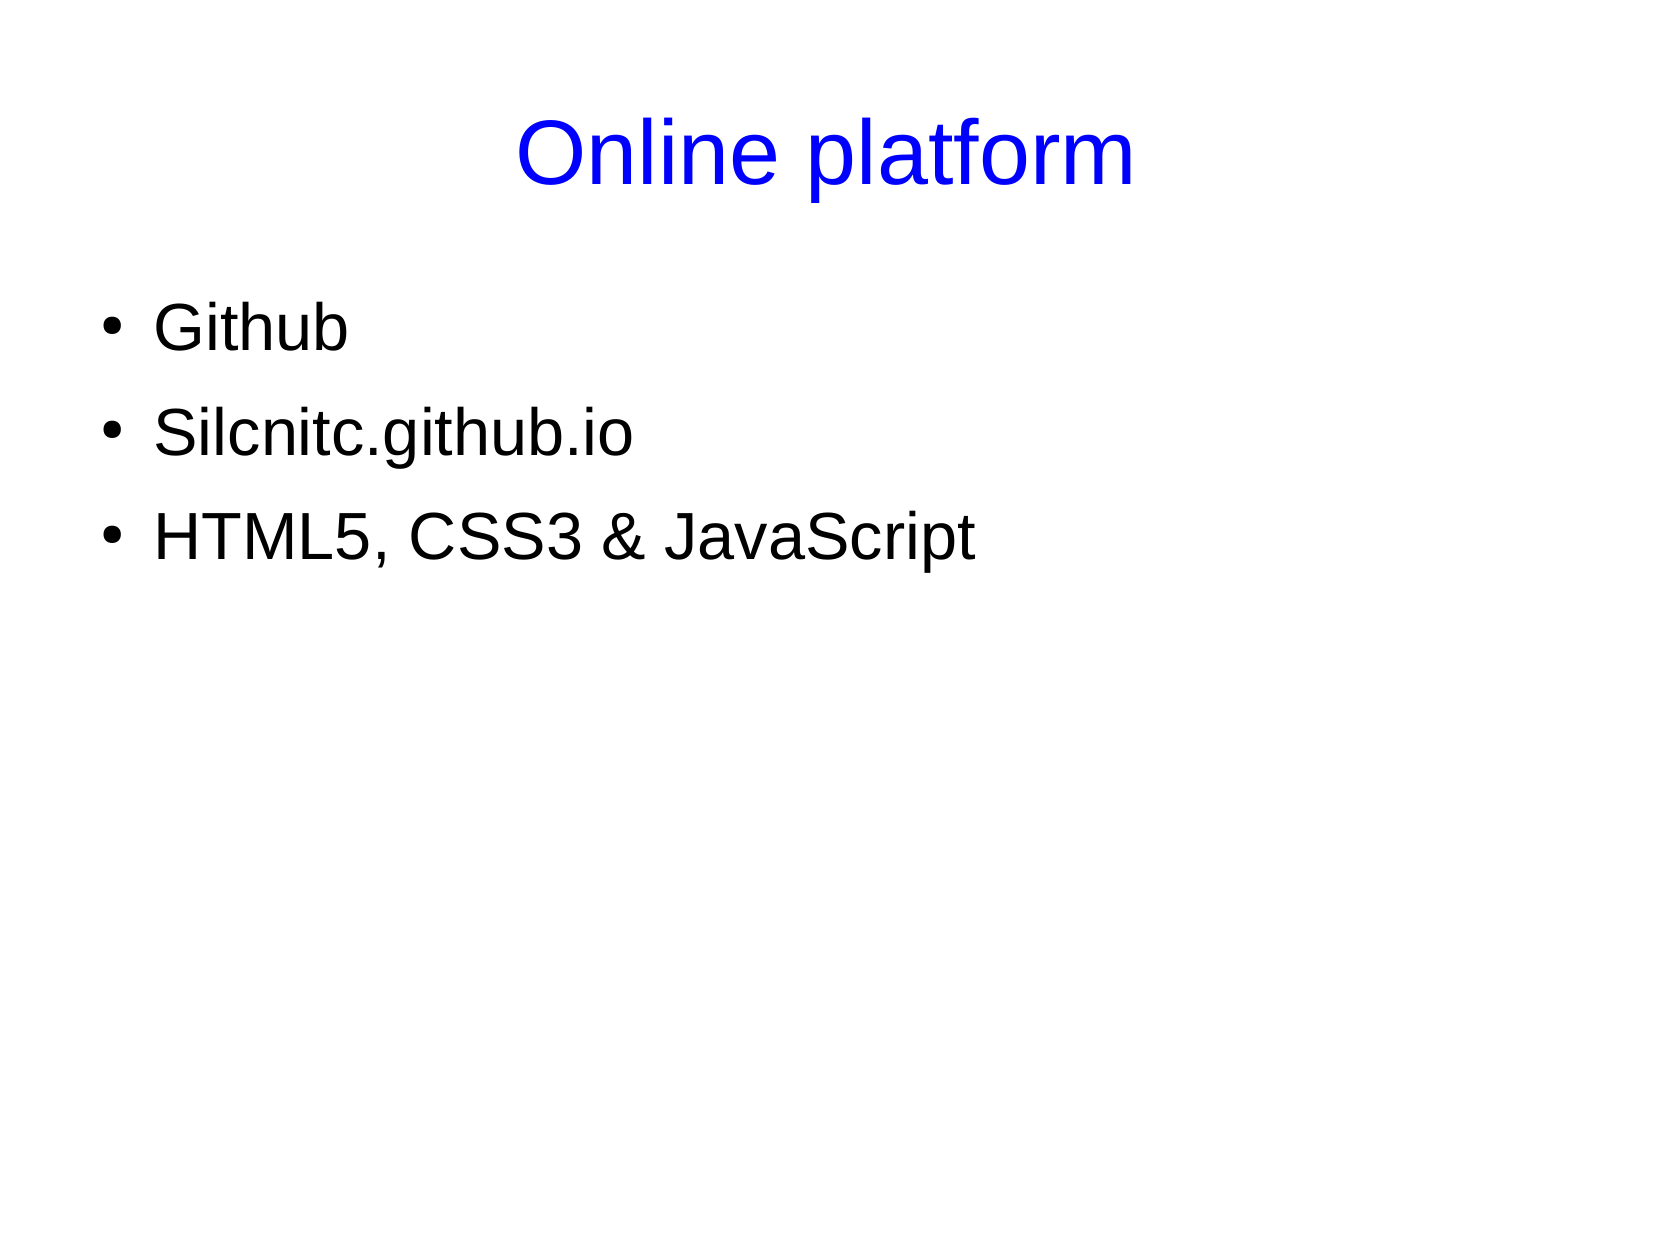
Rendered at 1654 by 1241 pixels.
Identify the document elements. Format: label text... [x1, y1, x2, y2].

title Online platform [82, 49, 1571, 257]
list Github Silcnitc.github.io HTML5, CSS3 & JavaScript [82, 290, 1571, 1010]
